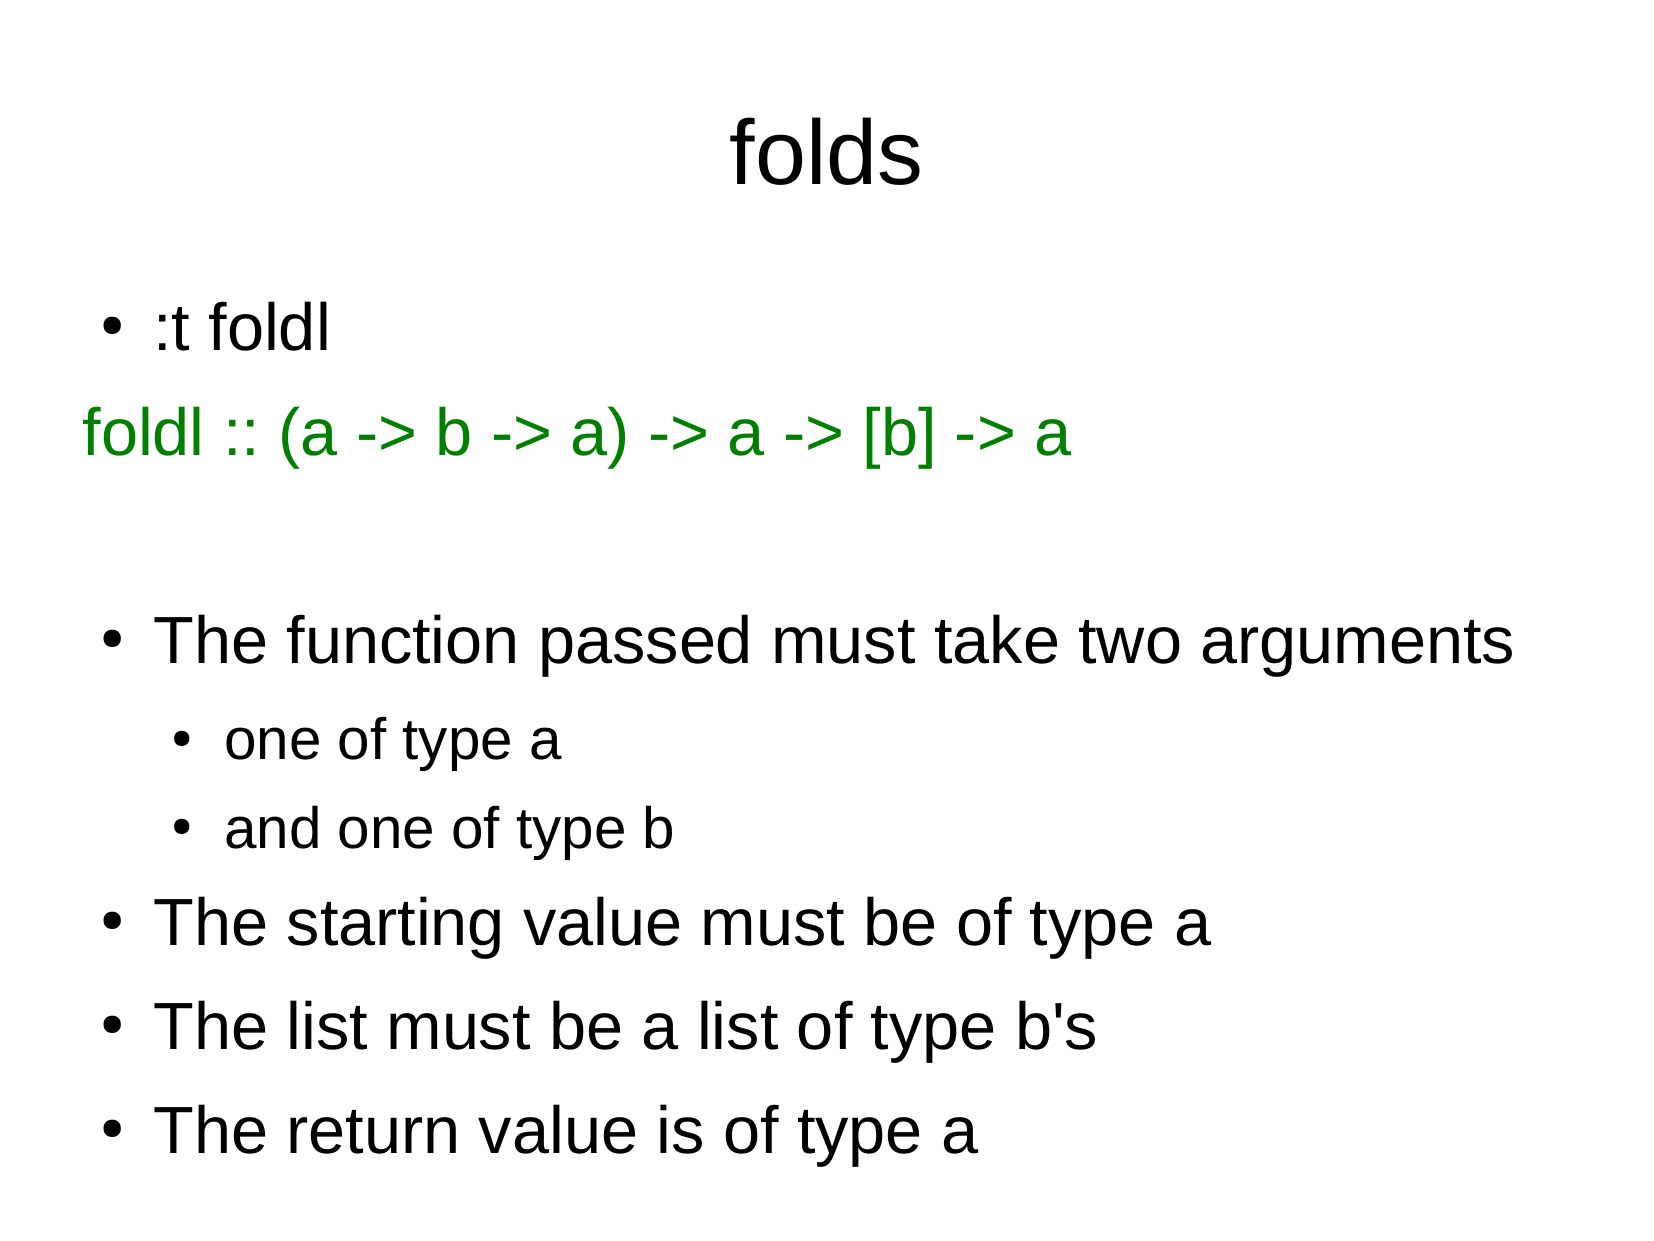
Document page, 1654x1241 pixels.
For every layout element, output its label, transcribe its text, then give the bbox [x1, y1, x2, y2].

title folds [82, 56, 1571, 250]
list :t foldl foldl :: (a -> b -> a) -> a -> [b] -> a The function passed must take two arguments one of type a and one of type b The starting value must be of type a The list must be a list of type b's The return value is of type a [82, 290, 1654, 1241]
